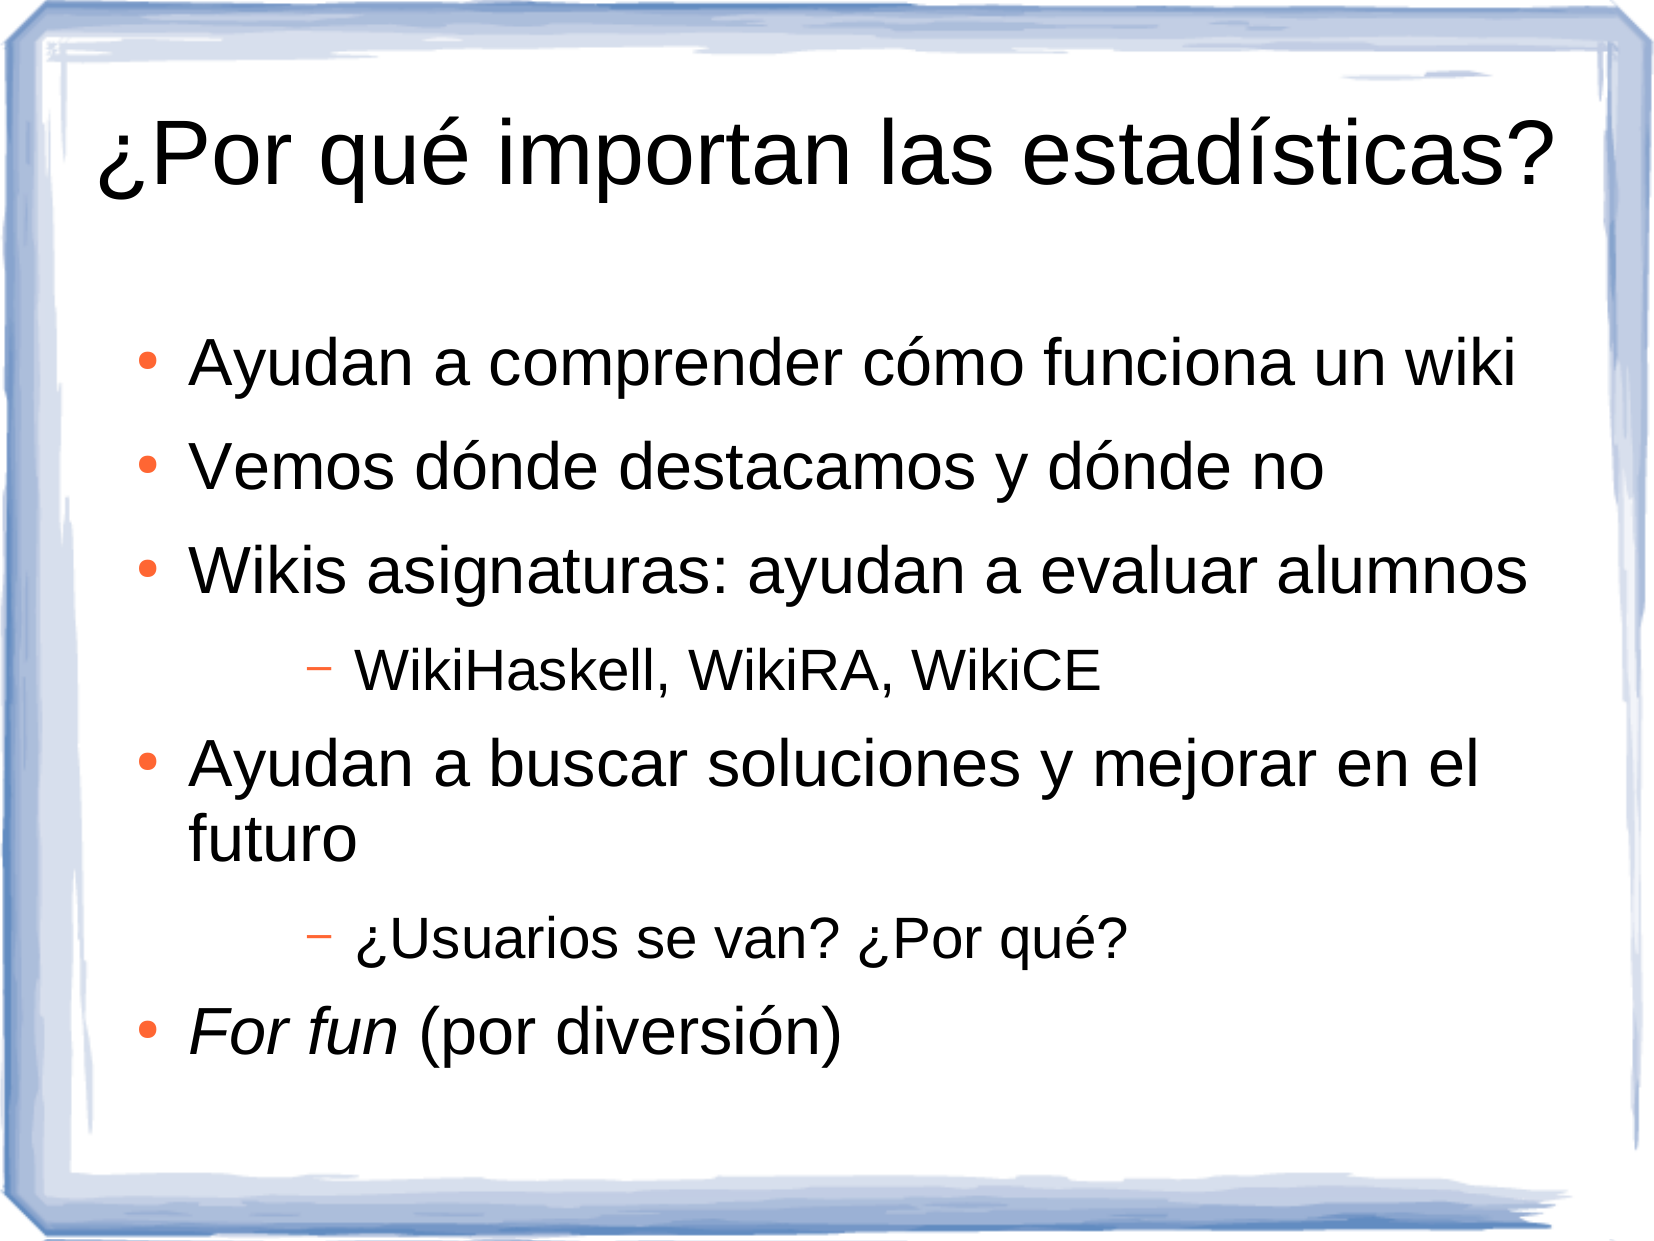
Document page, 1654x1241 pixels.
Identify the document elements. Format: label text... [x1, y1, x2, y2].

title ¿Por qué importan las estadísticas? [82, 49, 1571, 257]
list Ayudan a comprender cómo funciona un wiki Vemos dónde destacamos y dónde no Wikis asignaturas: ayudan a evaluar alumnos WikiHaskell, WikiRA, WikiCE Ayudan a buscar soluciones y mejorar en el futuro ¿Usuarios se van? ¿Por qué? For fun (por diversión) [118, 324, 1571, 1129]
picture [0, 0, 1654, 1241]
